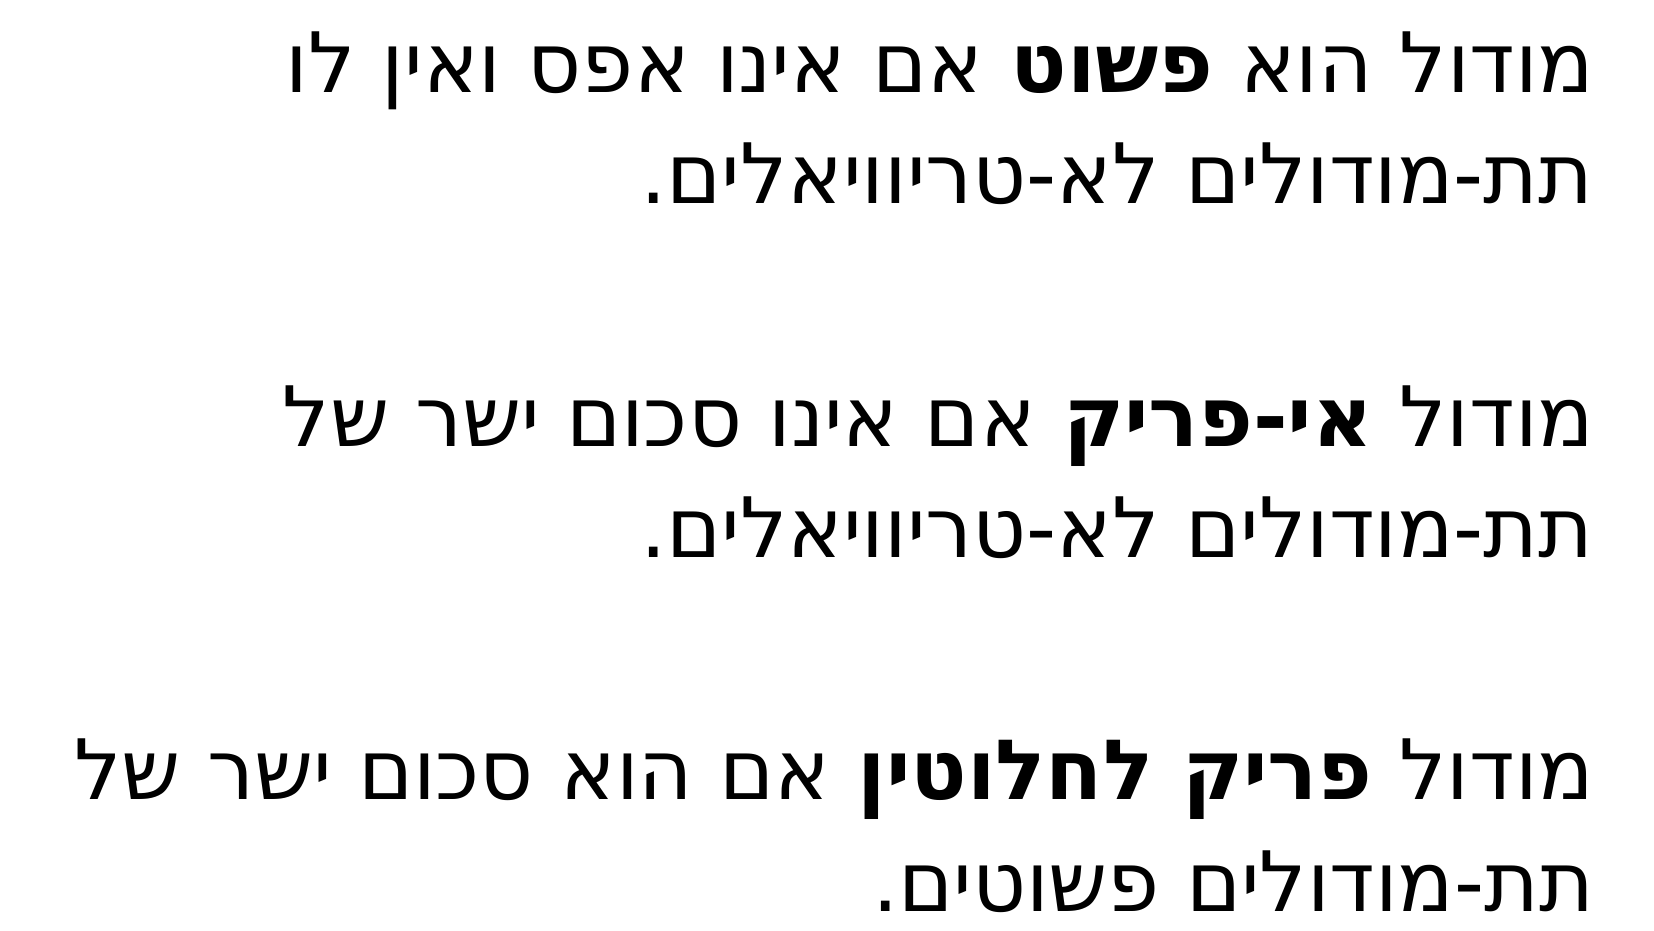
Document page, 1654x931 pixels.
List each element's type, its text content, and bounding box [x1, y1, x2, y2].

subtitle מודול הוא פשוט אם אינו אפס ואין לו תת-מודולים לא-טריוויאלים. מודול אי-פריק אם אינו סכום ישר של תת-מודולים לא-טריוויאלים. מודול פריק לחלוטין אם הוא סכום ישר של תת-מודולים פשוטים. [59, 45, 1595, 886]
